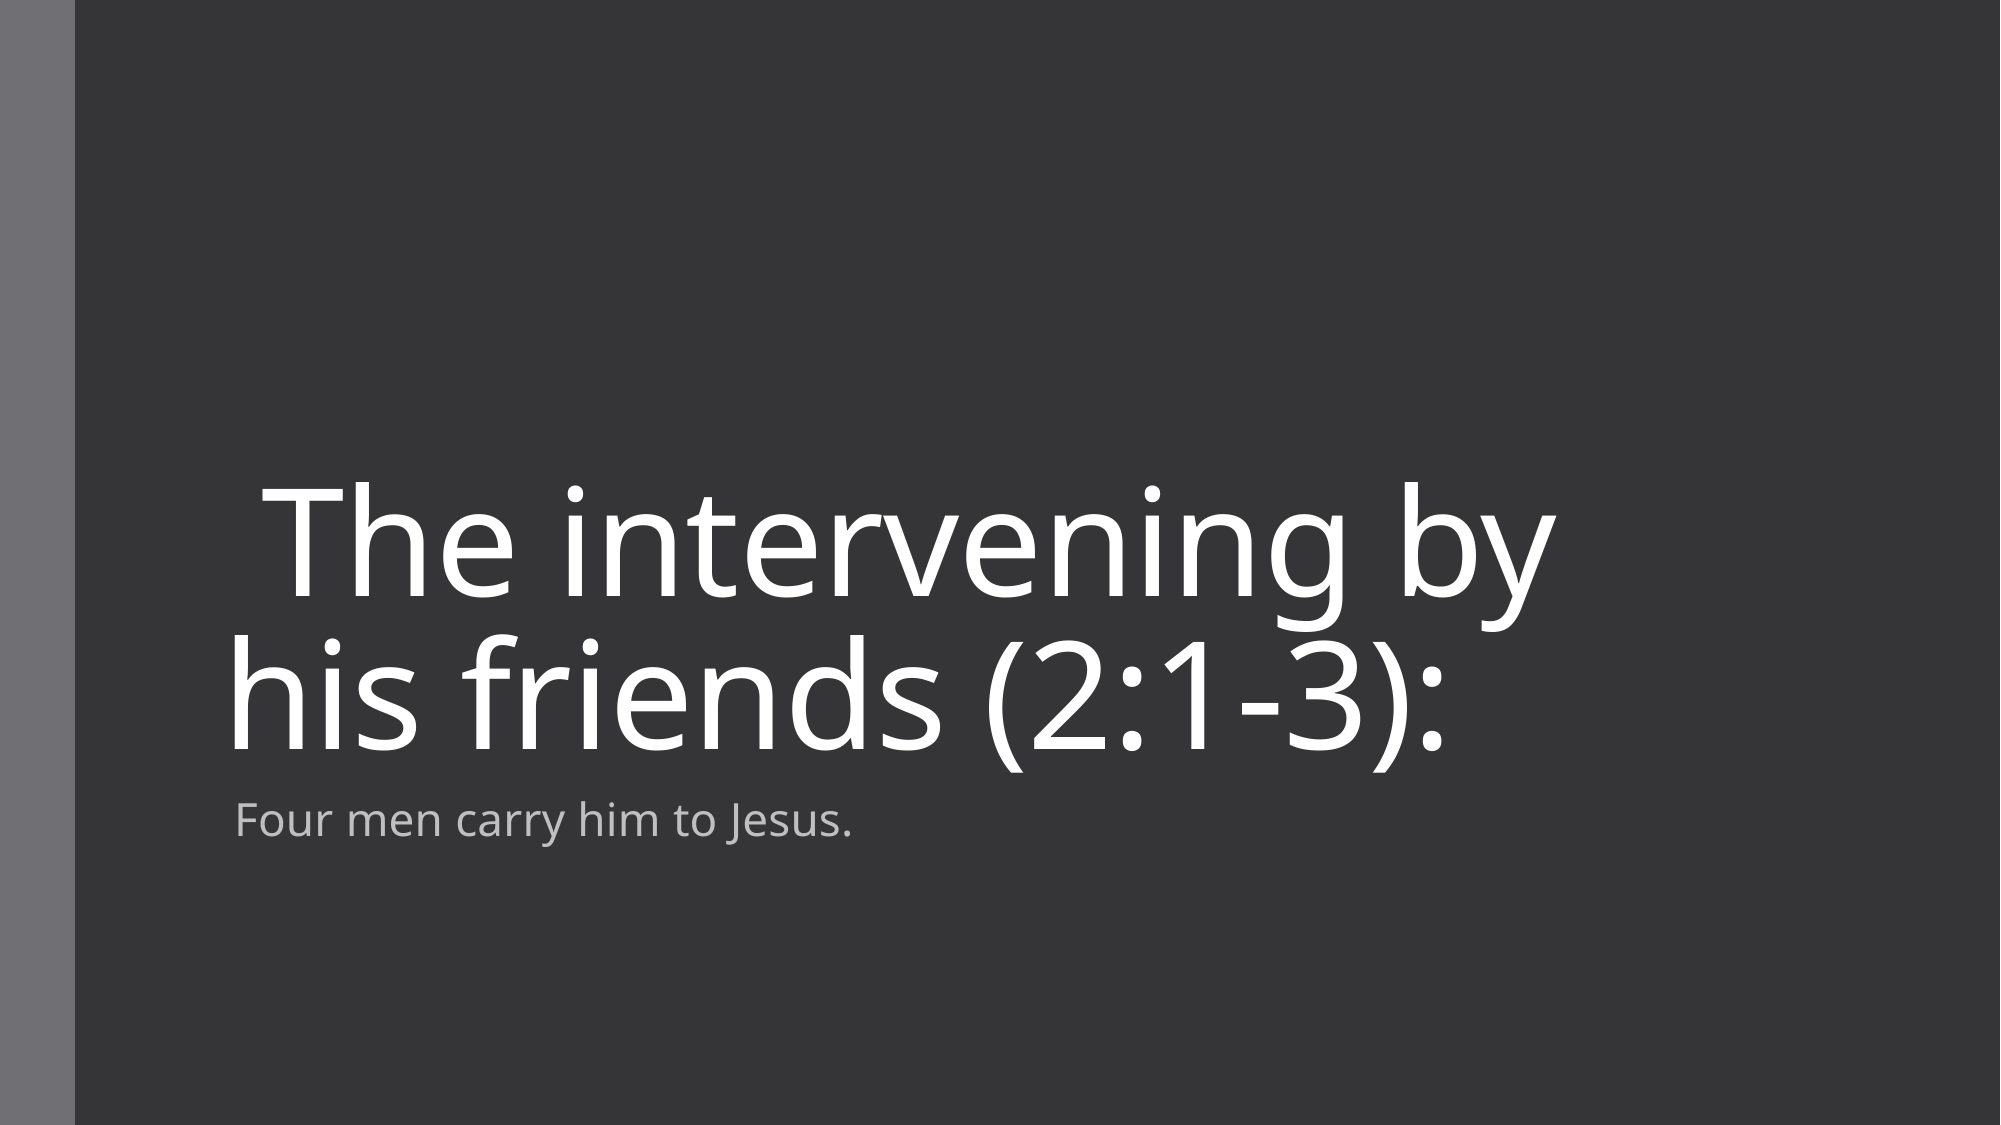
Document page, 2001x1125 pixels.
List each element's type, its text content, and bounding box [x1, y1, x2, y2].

title The intervening by his friends (2:1-3): [206, 124, 1752, 787]
subtitle Four men carry him to Jesus. [206, 787, 1752, 1066]
